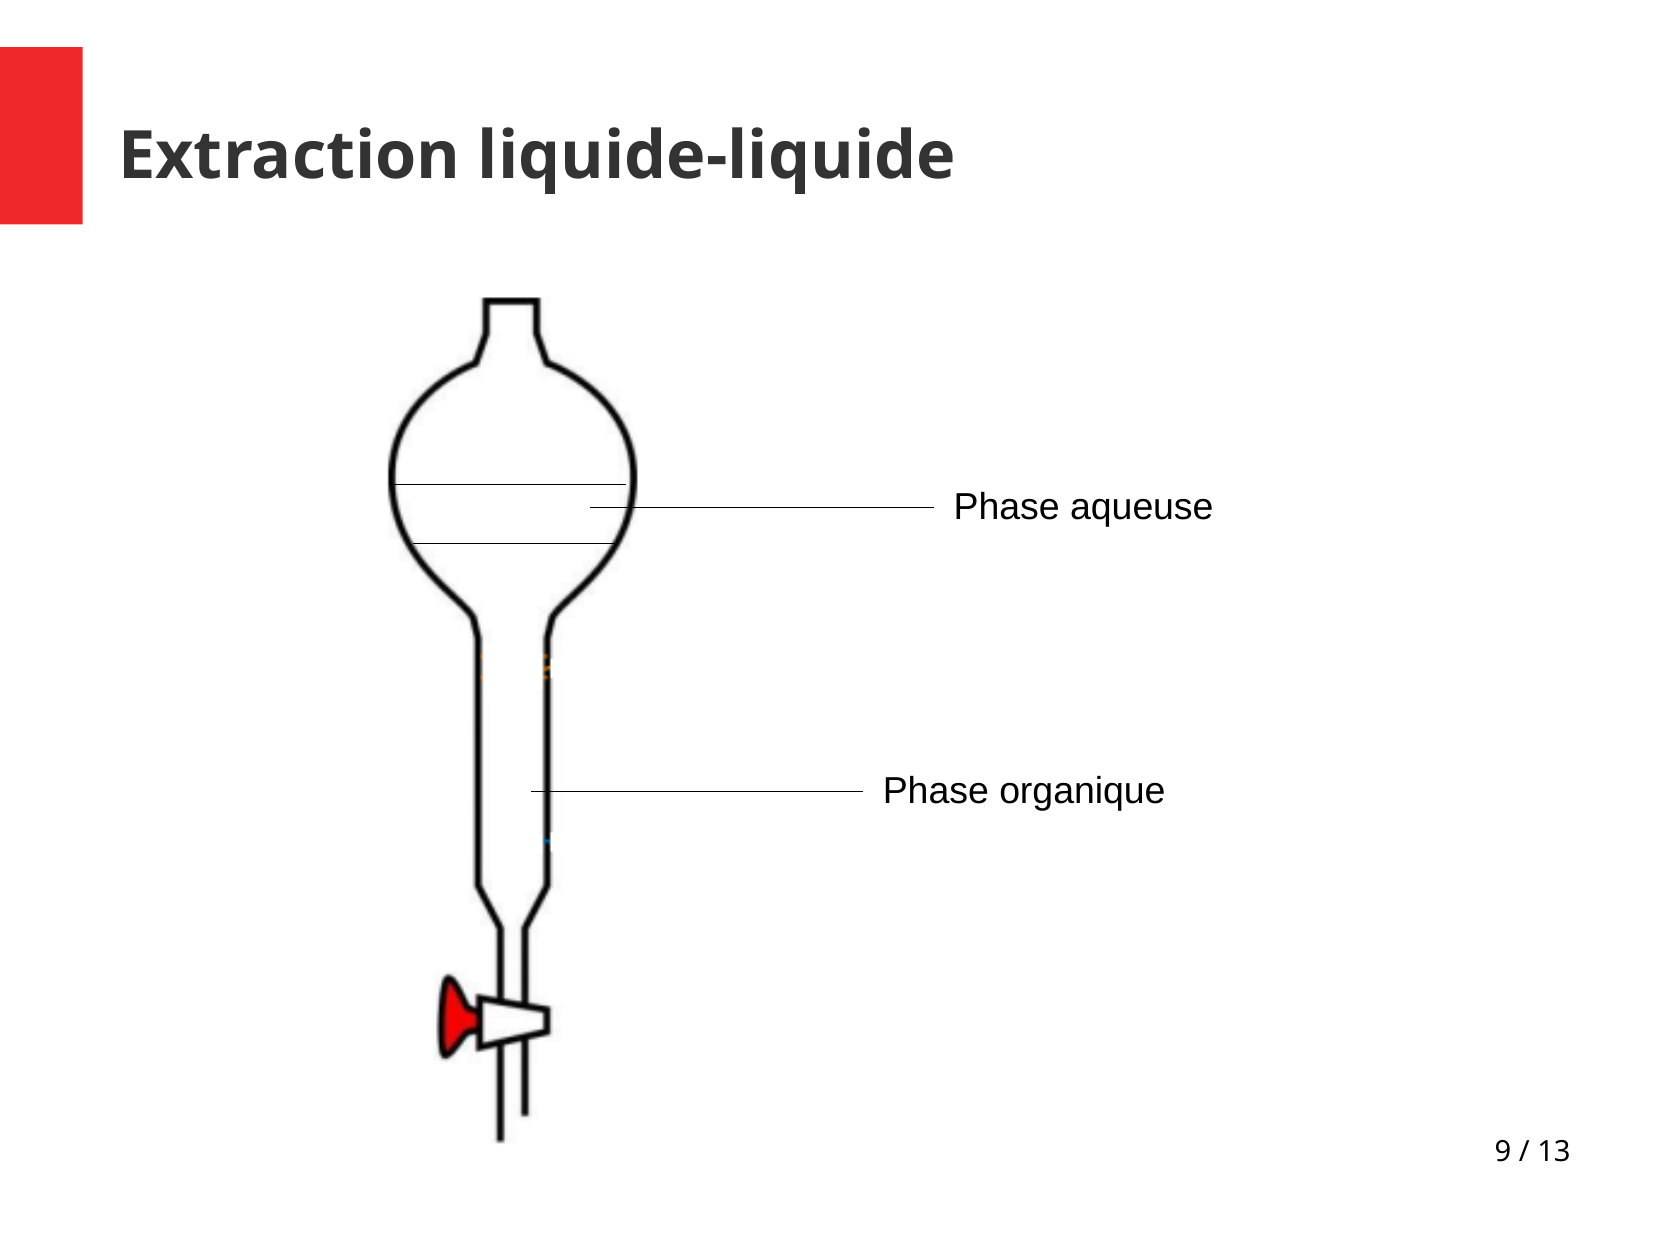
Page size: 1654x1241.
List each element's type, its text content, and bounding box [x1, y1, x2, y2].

picture [377, 284, 650, 1158]
title Extraction liquide-liquide [118, 49, 1571, 257]
text_box Phase organique [868, 761, 1188, 819]
text_box Phase aqueuse [938, 478, 1317, 536]
